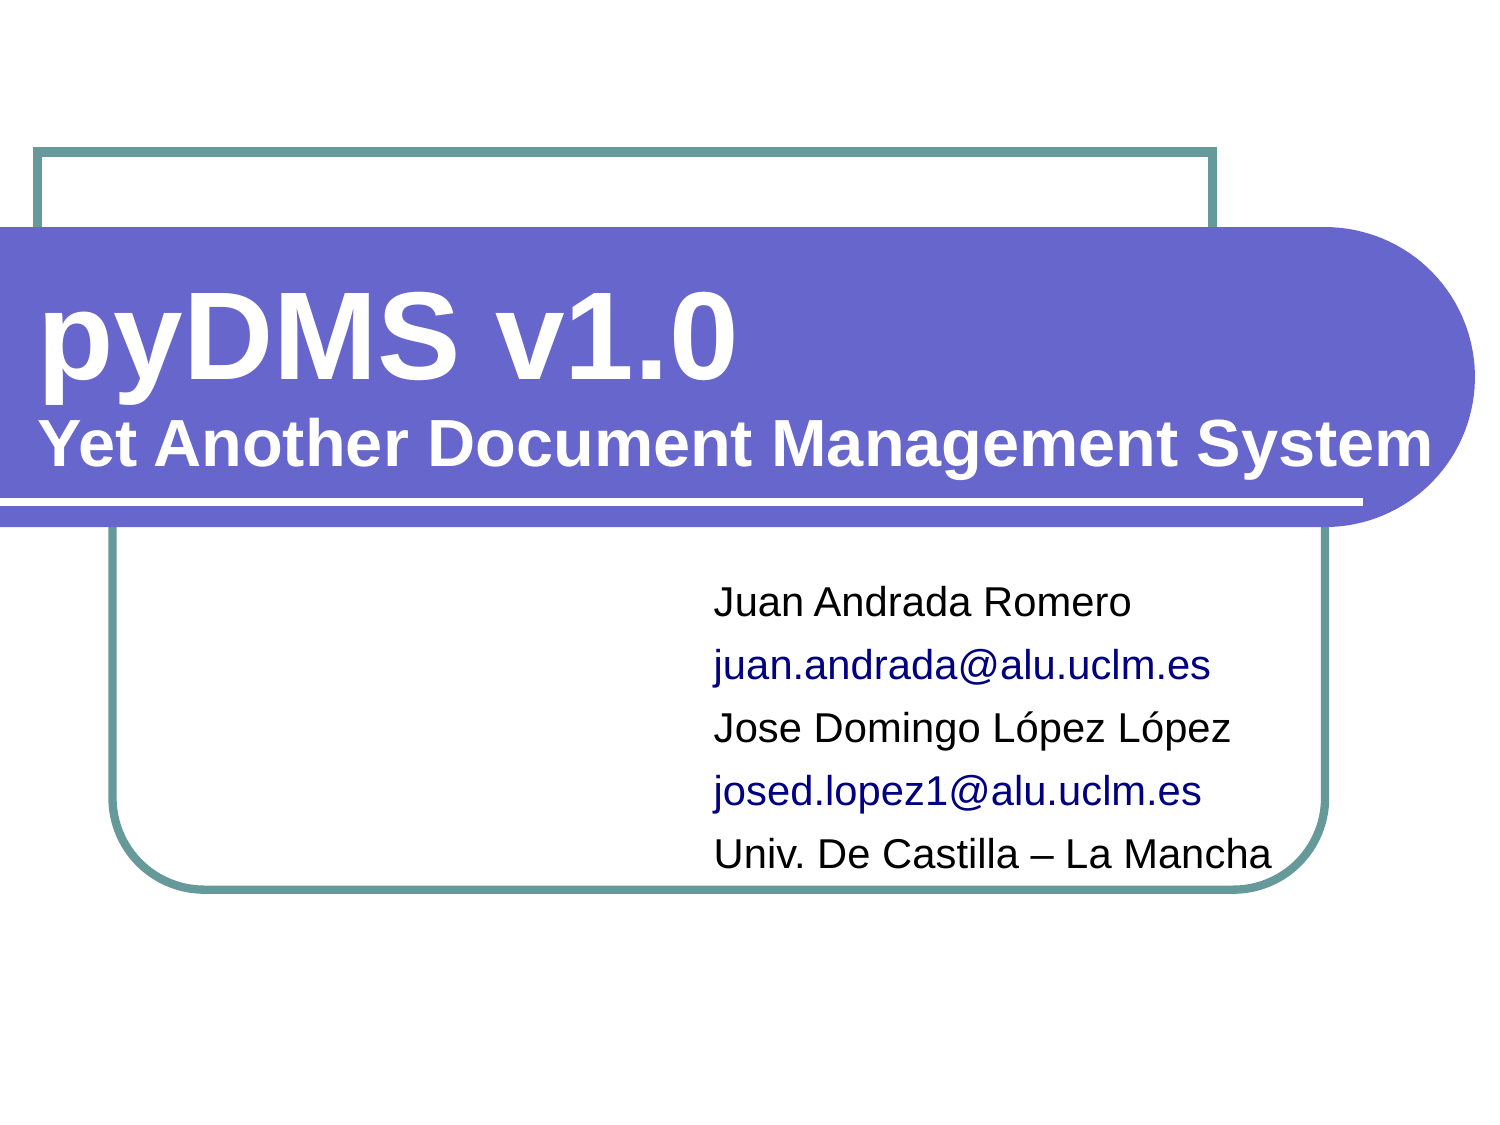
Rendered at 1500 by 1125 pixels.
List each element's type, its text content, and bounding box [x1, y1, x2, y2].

subtitle Juan Andrada Romero juan.andrada@alu.uclm.es Jose Domingo López López josed.lopez1@alu.uclm.es Univ. De Castilla – La Mancha [713, 547, 1300, 910]
title pyDMS v1.0 Yet Another Document Management System [37, 241, 1477, 506]
